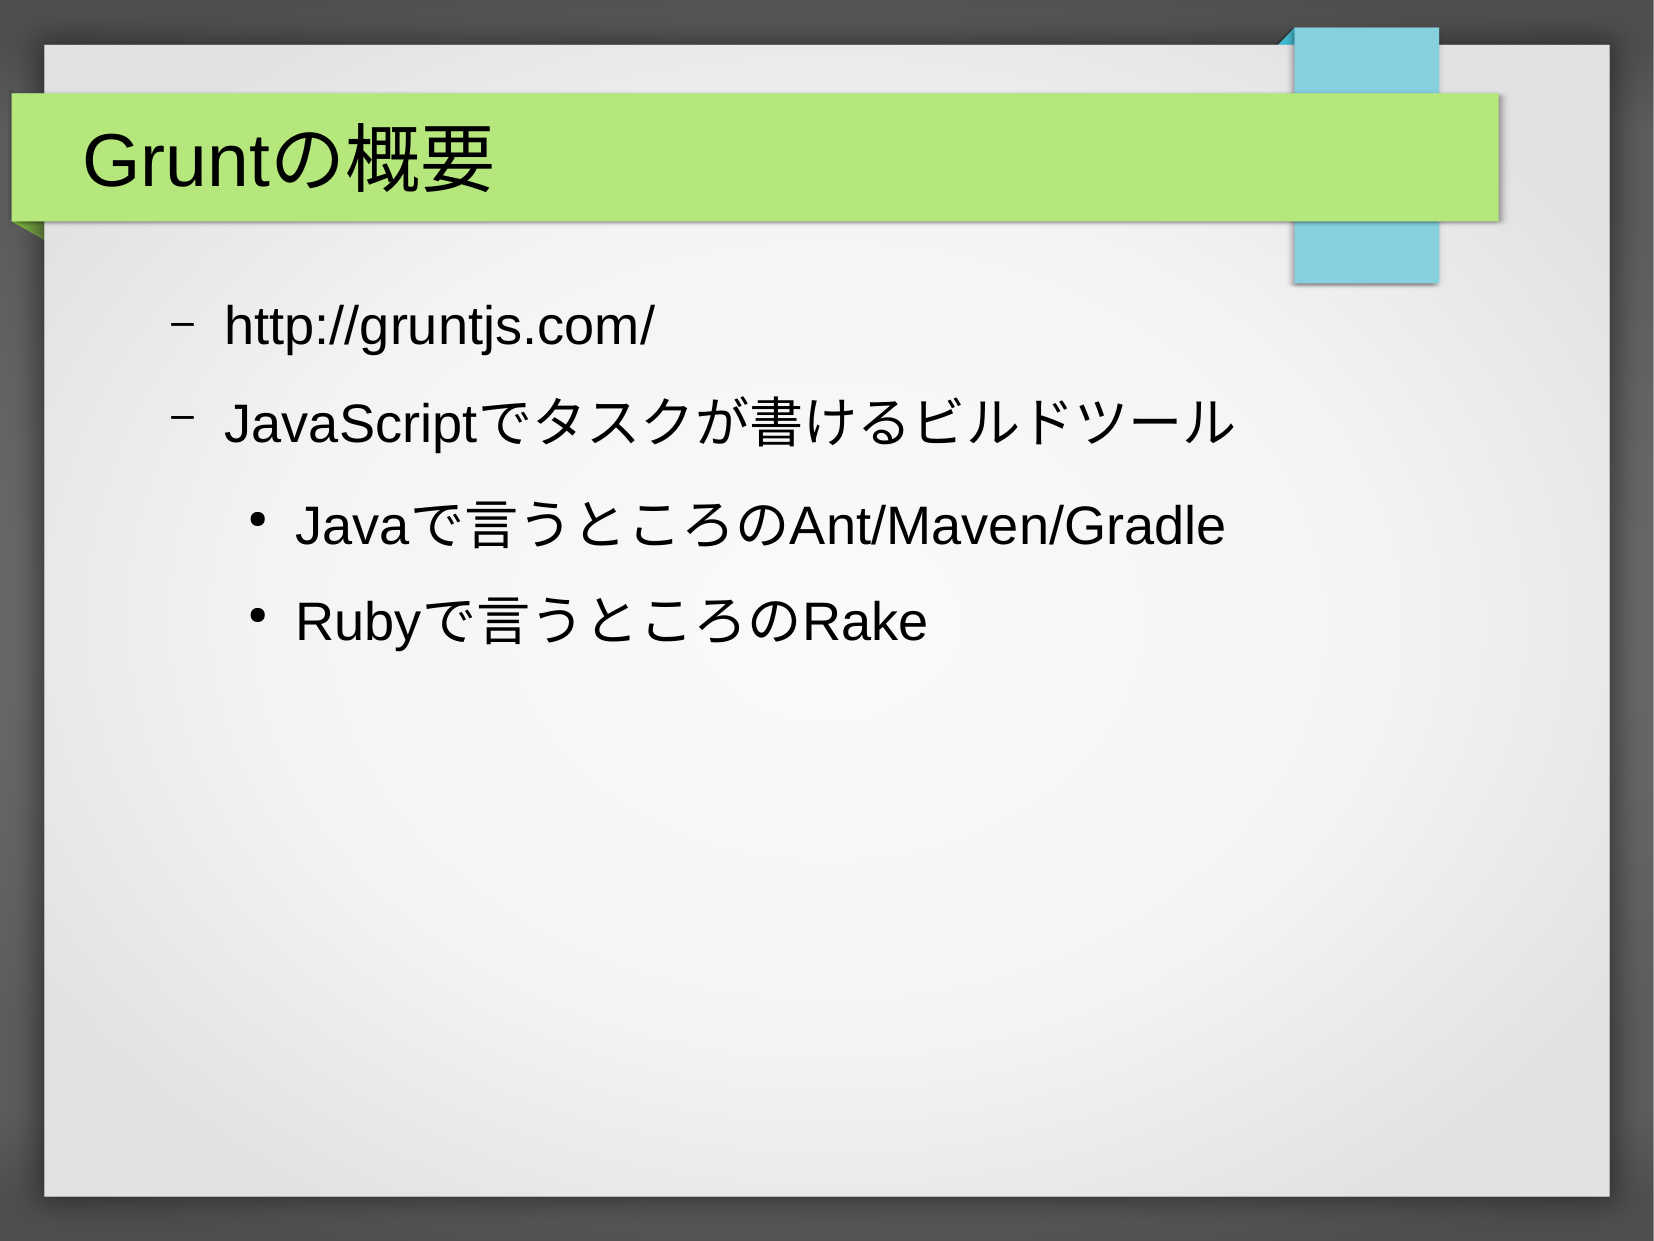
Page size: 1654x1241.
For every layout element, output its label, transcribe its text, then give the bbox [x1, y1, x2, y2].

picture [0, 0, 1654, 1241]
title Gruntの概要 [82, 94, 1264, 213]
list http://gruntjs.com/ JavaScriptでタスクが書けるビルドツール Javaで言うところのAnt/Maven/Gradle Rubyで言うところのRake [82, 295, 1571, 1015]
